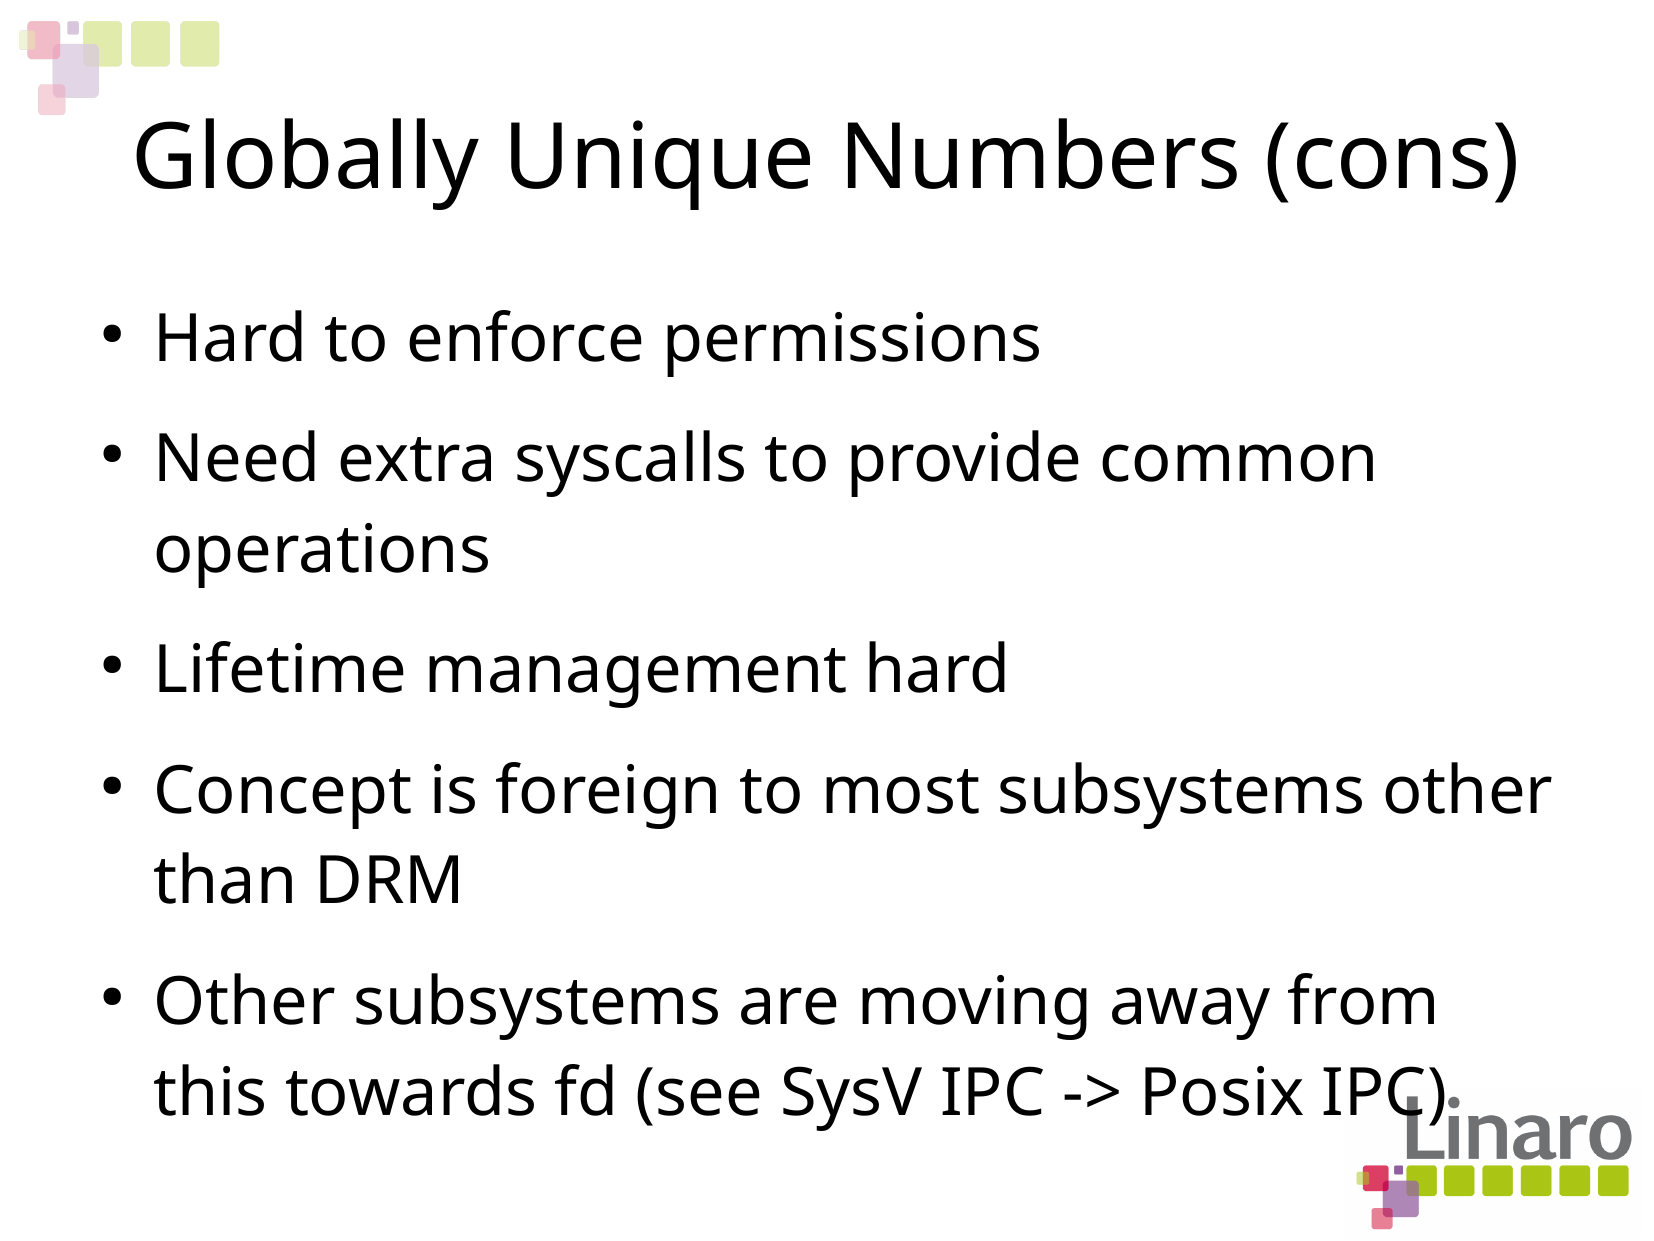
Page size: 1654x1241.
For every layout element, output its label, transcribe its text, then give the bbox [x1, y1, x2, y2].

list Hard to enforce permissions Need extra syscalls to provide common operations Lifetime management hard Concept is foreign to most subsystems other than DRM Other subsystems are moving away from this towards fd (see SysV IPC -> Posix IPC) [82, 290, 1571, 1109]
title Globally Unique Numbers (cons) [82, 49, 1571, 257]
picture [1343, 1087, 1644, 1238]
